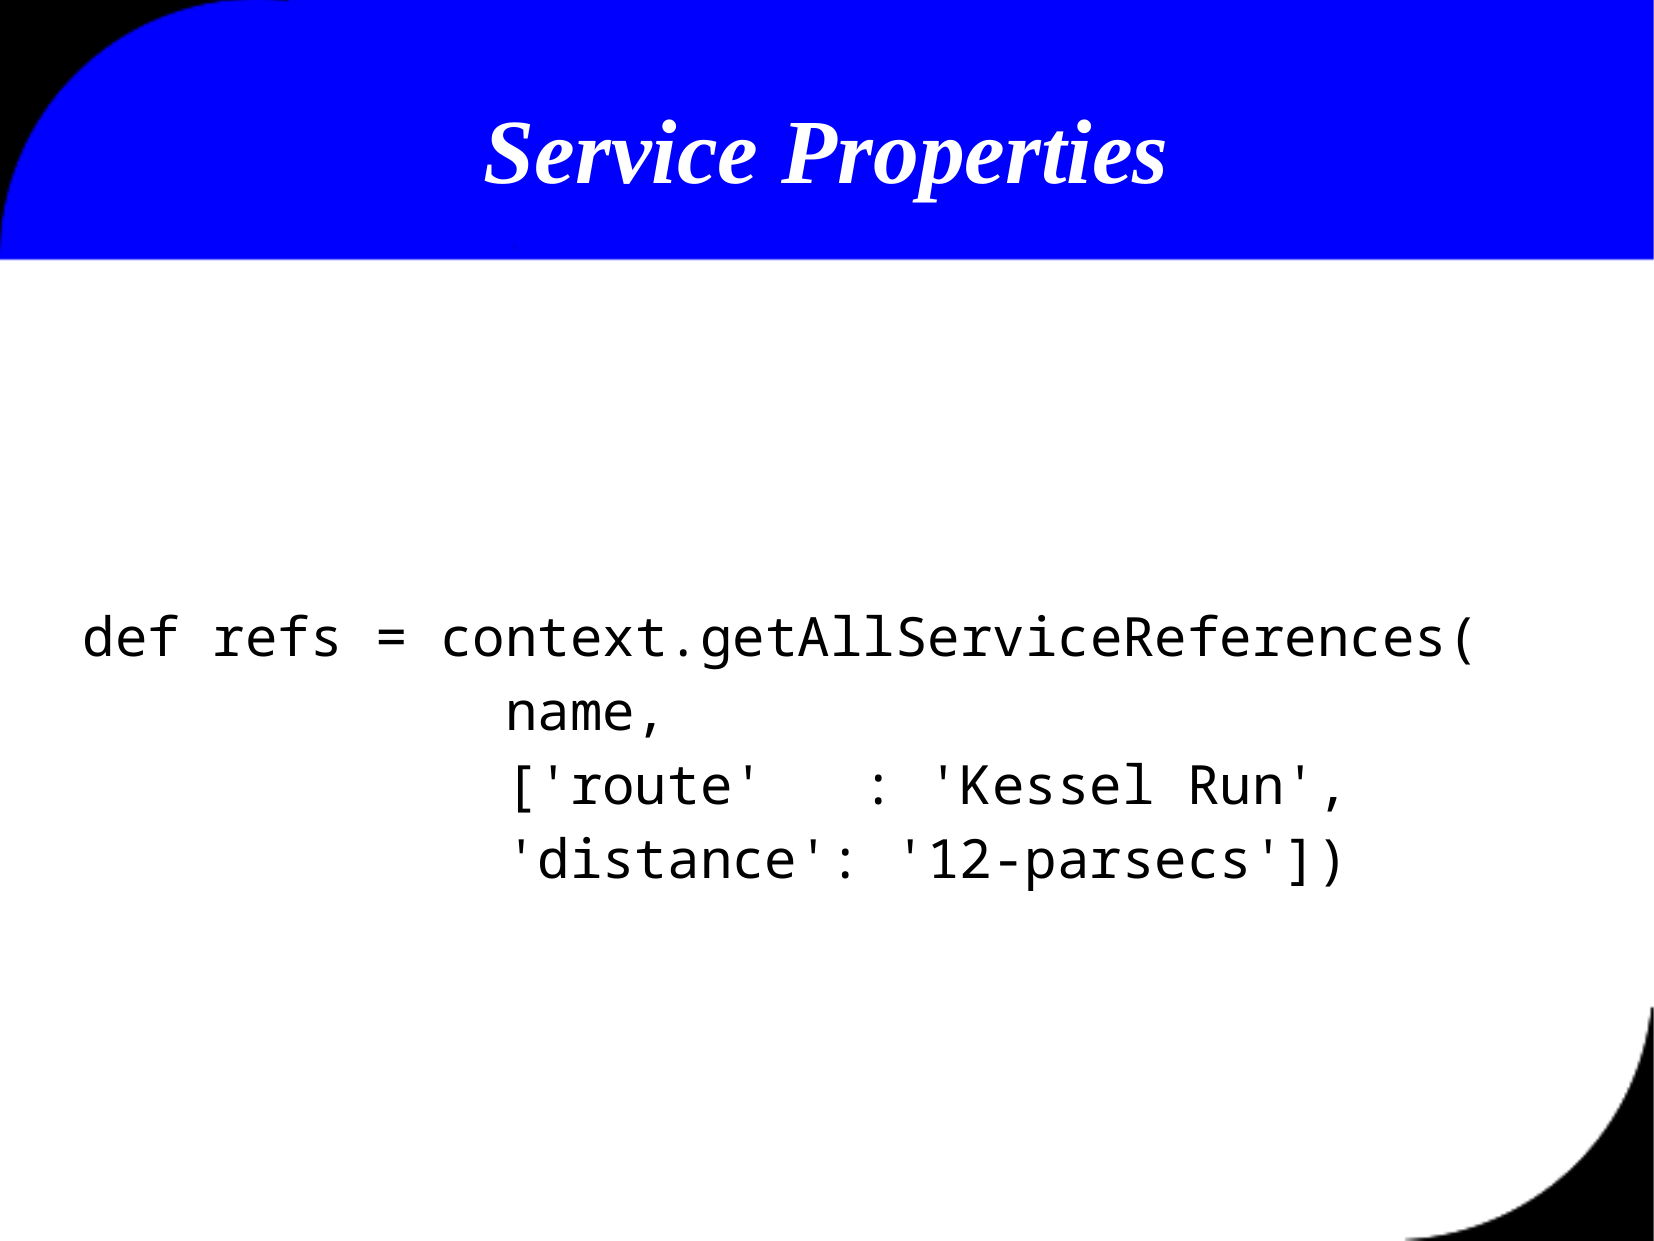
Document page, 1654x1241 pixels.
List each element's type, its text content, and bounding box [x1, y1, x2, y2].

picture [0, 0, 1654, 1241]
title Service Properties [82, 49, 1571, 257]
subtitle def refs = context.getAllServiceReferences( name, ['route' : 'Kessel Run', 'distance': '12-parsecs']) [82, 337, 1571, 1157]
